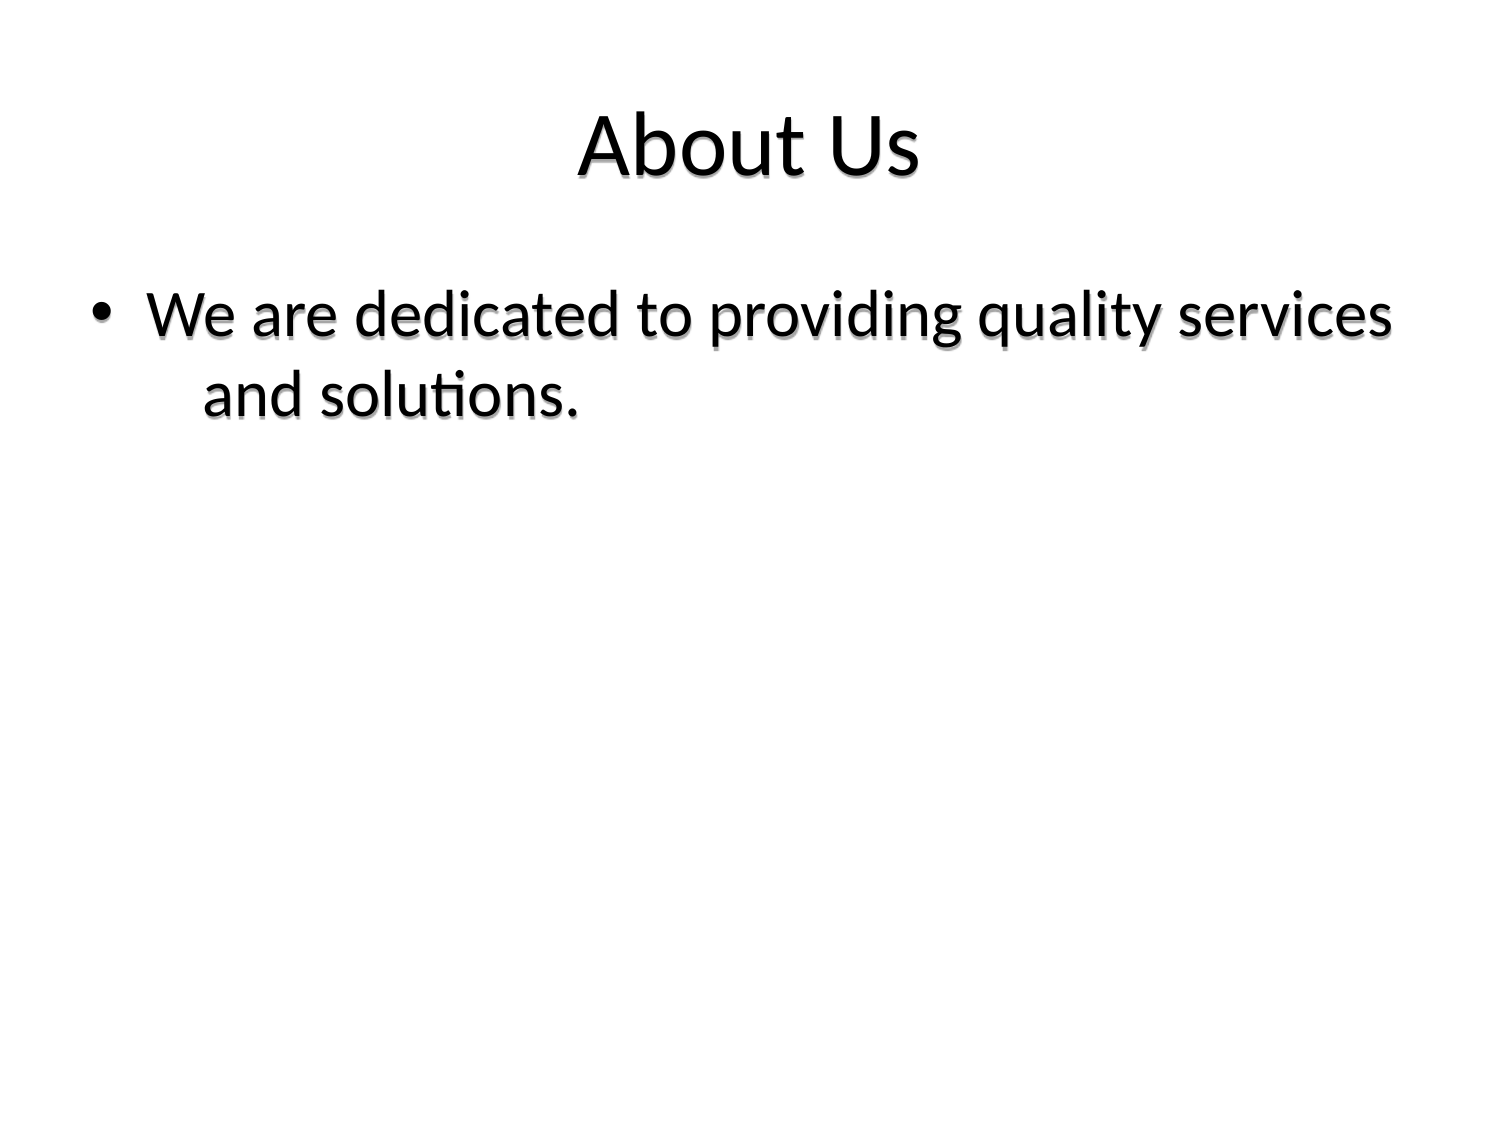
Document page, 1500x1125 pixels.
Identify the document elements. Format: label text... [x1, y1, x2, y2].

list We are dedicated to providing quality services and solutions. [75, 262, 1426, 1005]
title About Us [75, 45, 1426, 233]
